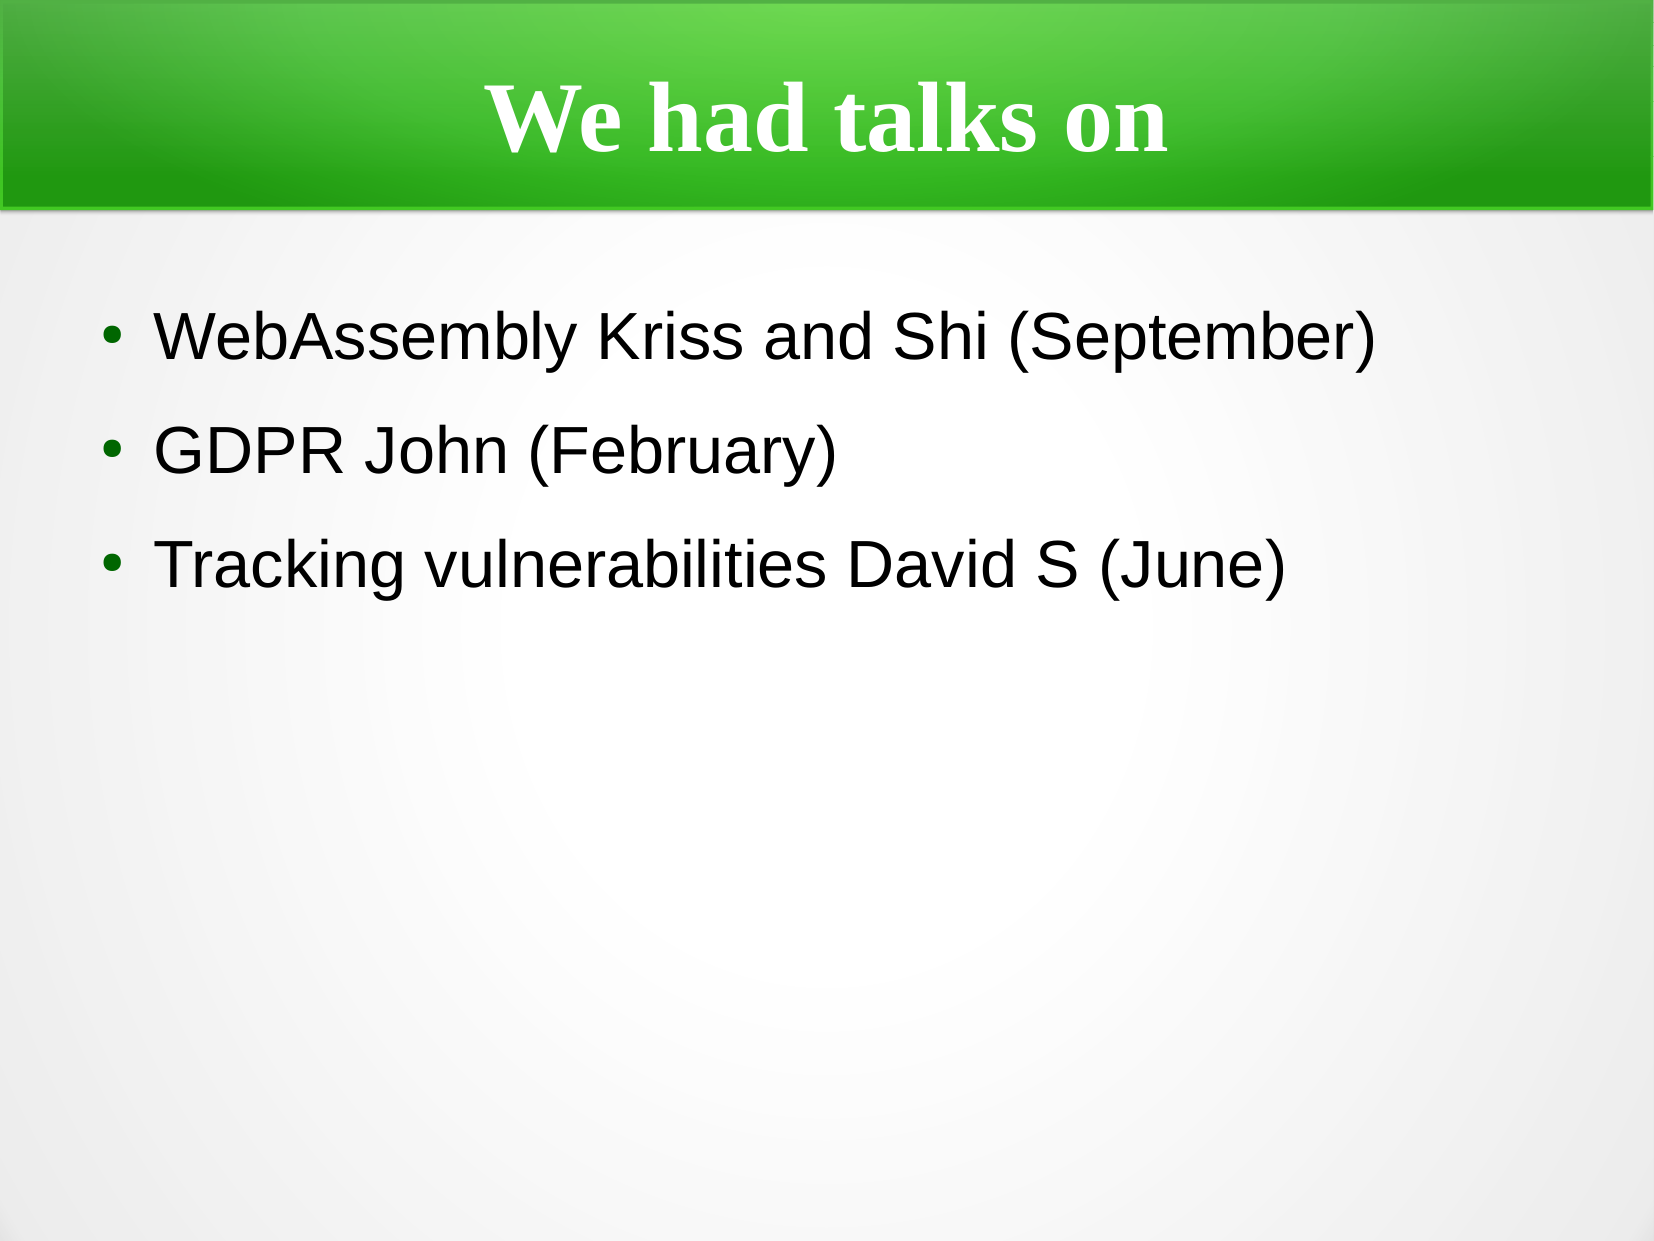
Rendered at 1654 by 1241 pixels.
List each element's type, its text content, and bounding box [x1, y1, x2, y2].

title We had talks on [82, 45, 1571, 192]
list WebAssembly Kriss and Shi (September) GDPR John (February) Tracking vulnerabilities David S (June) [82, 299, 1571, 1019]
